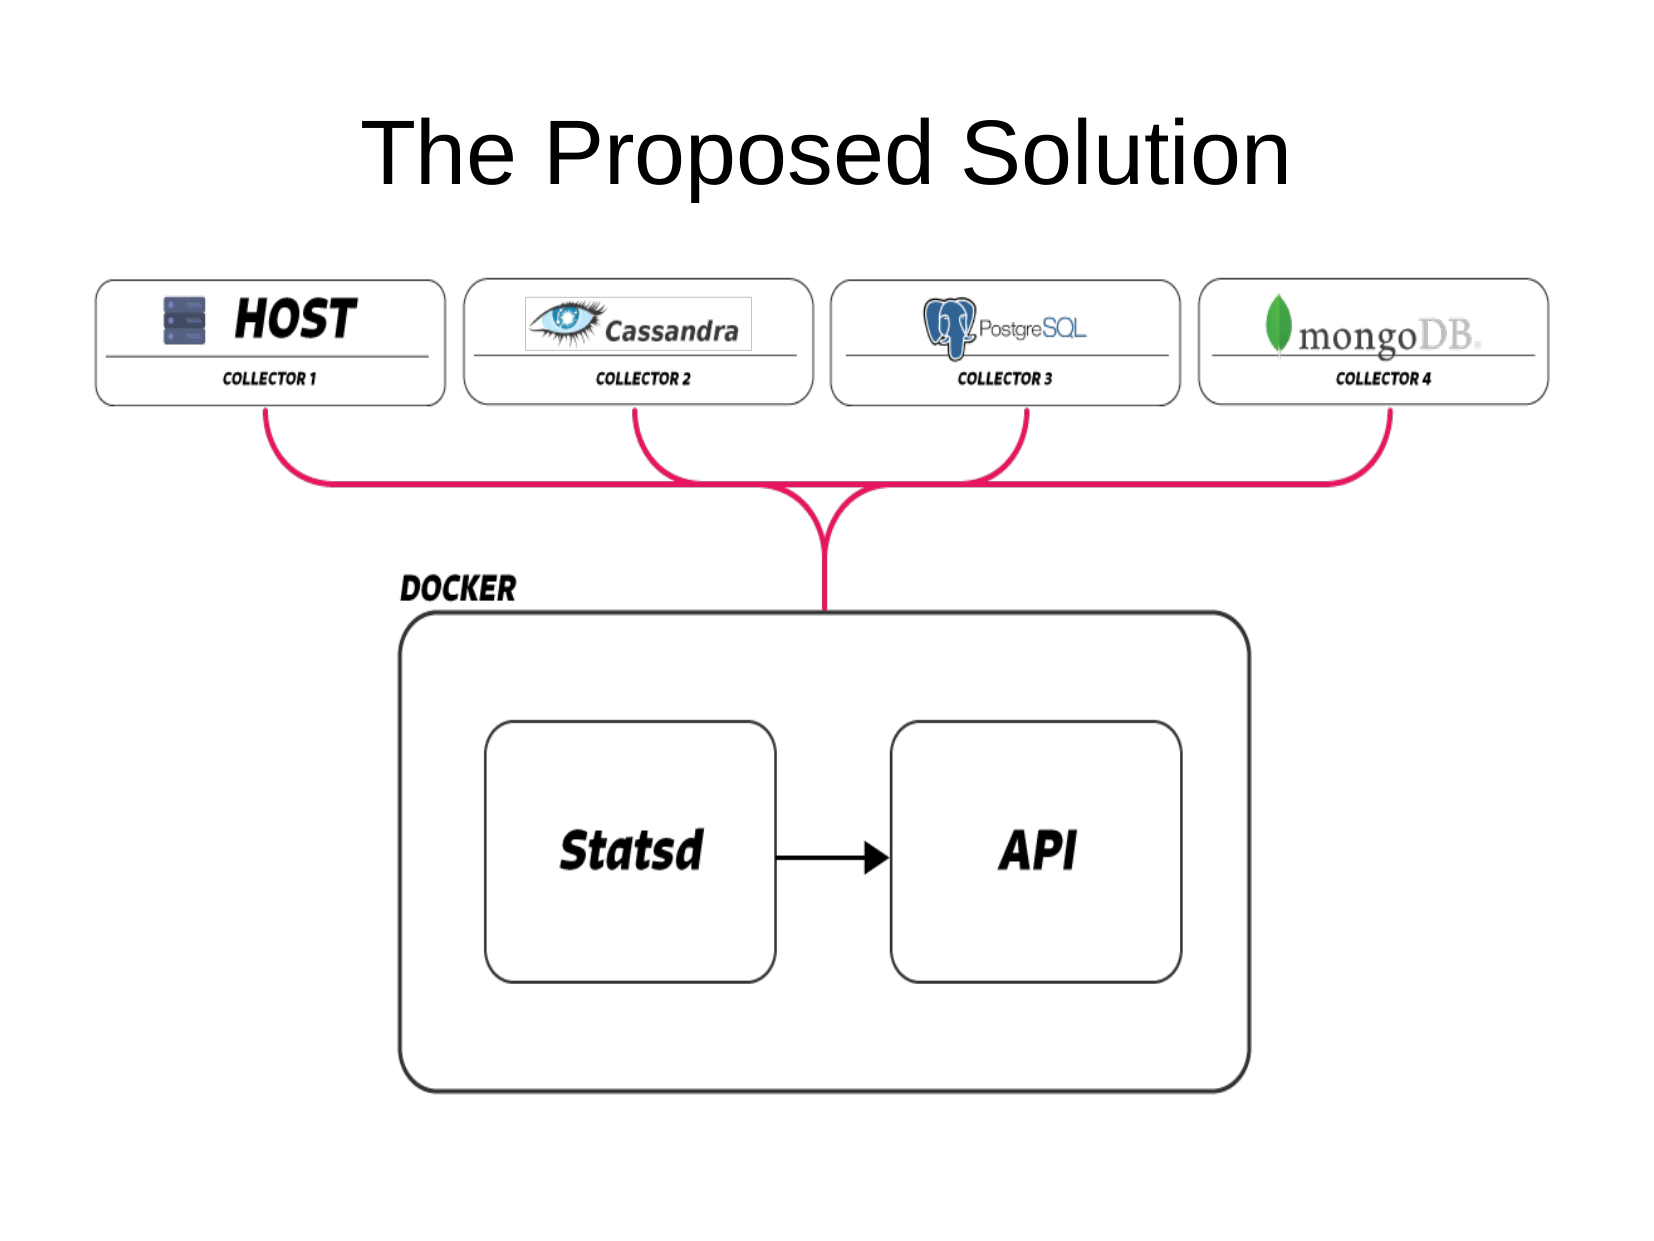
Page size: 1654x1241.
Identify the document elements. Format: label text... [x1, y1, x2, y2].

title The Proposed Solution [82, 49, 1571, 153]
picture [0, 153, 1654, 1205]
